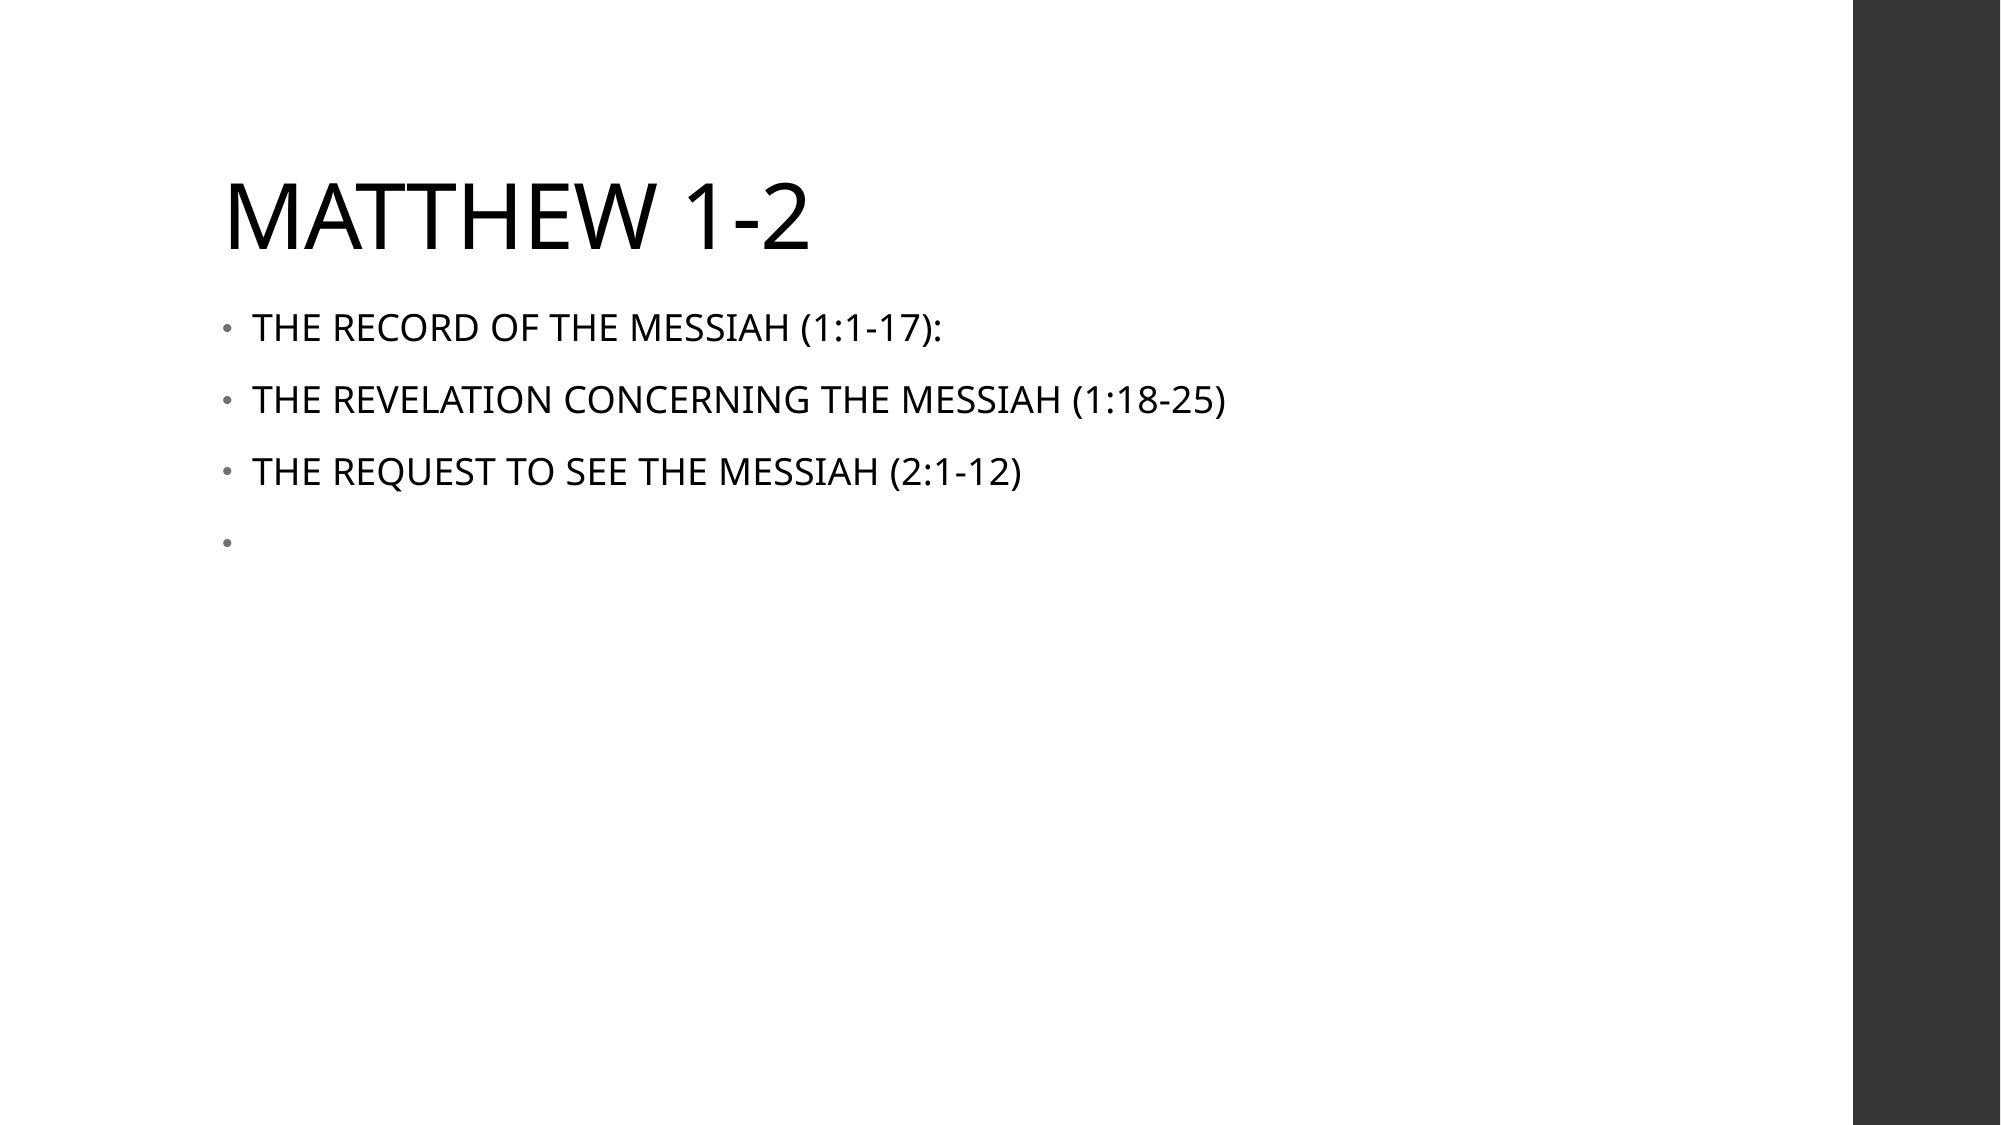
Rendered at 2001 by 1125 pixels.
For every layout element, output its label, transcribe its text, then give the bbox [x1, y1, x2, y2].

list THE RECORD OF THE MESSIAH (1:1-17): THE REVELATION CONCERNING THE MESSIAH (1:18-25) THE REQUEST TO SEE THE MESSIAH (2:1-12) [206, 299, 1617, 1014]
title MATTHEW 1-2 [206, 60, 1797, 278]
